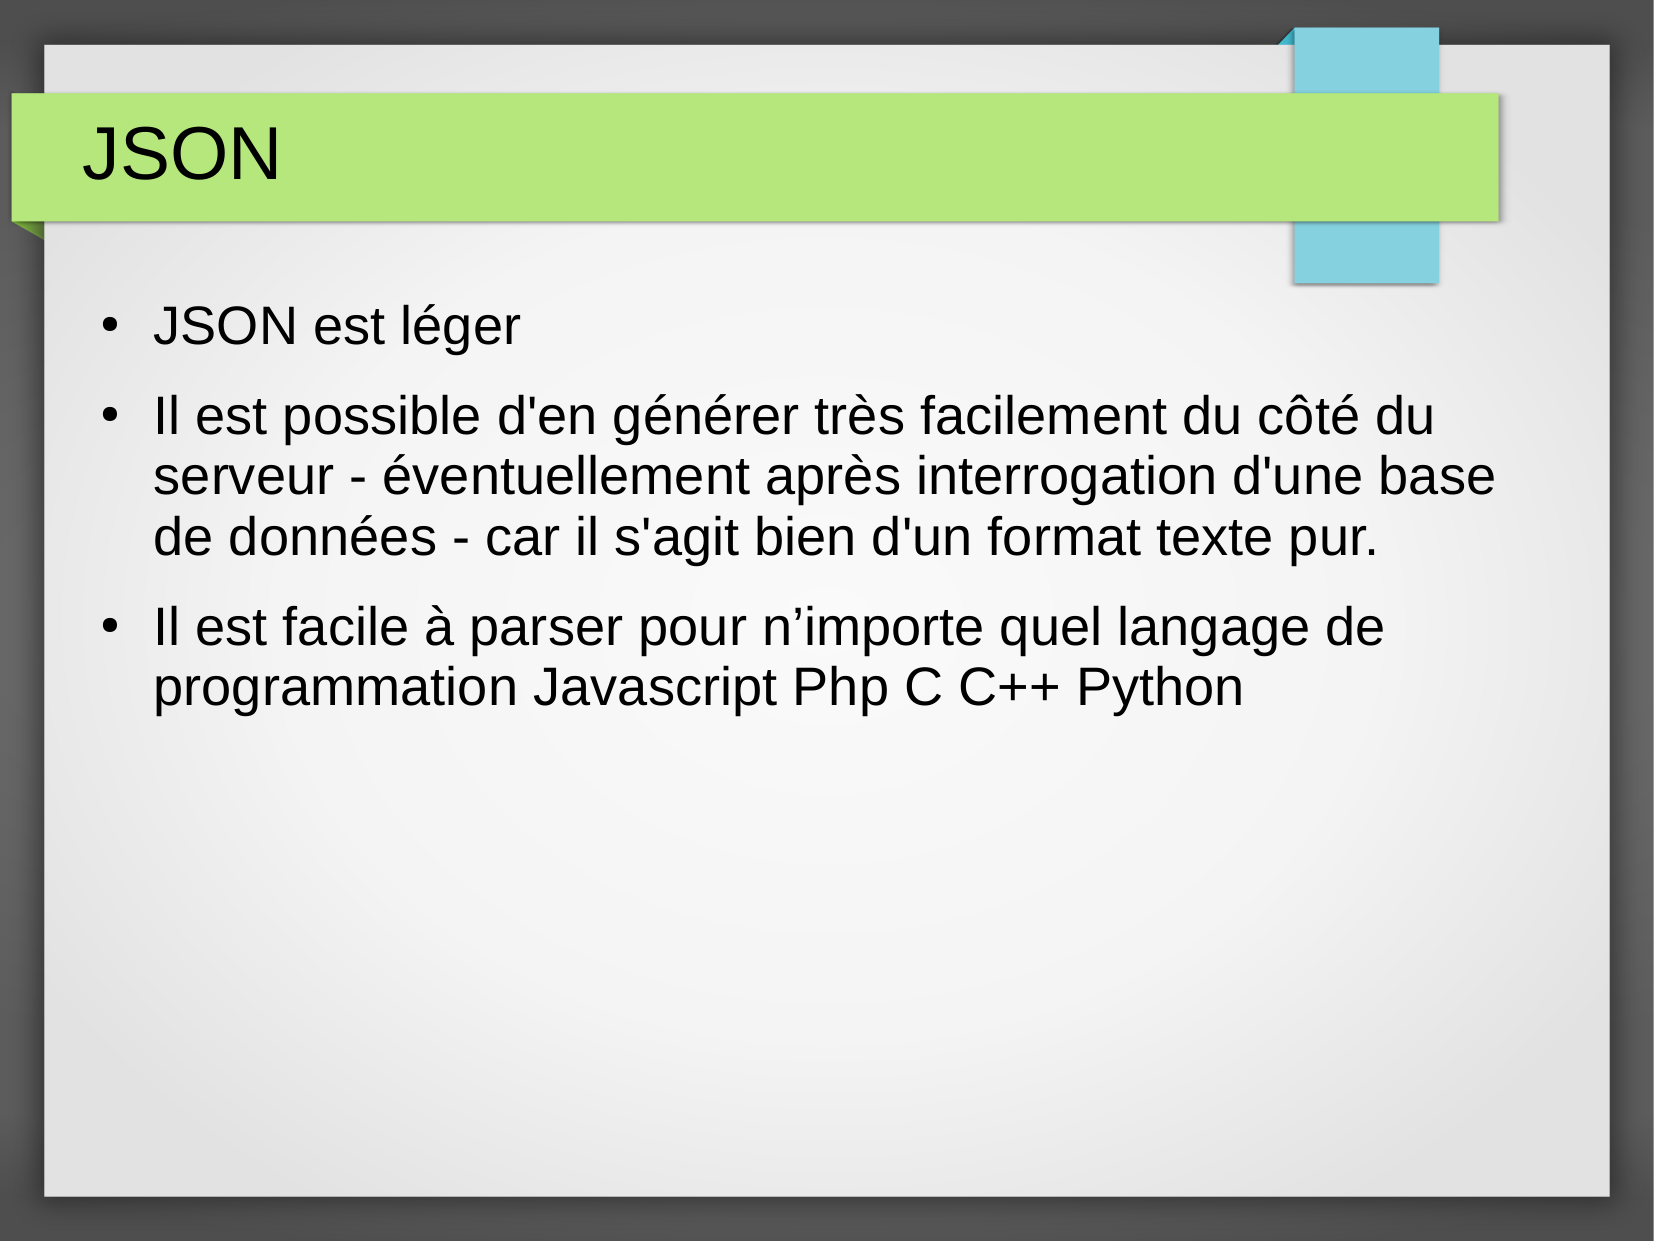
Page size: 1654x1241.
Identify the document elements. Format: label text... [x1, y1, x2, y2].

title JSON [82, 94, 1264, 213]
list JSON est léger Il est possible d'en générer très facilement du côté du serveur - éventuellement après interrogation d'une base de données - car il s'agit bien d'un format texte pur. Il est facile à parser pour n’importe quel langage de programmation Javascript Php C C++ Python [82, 295, 1571, 1015]
picture [0, 0, 1654, 1241]
